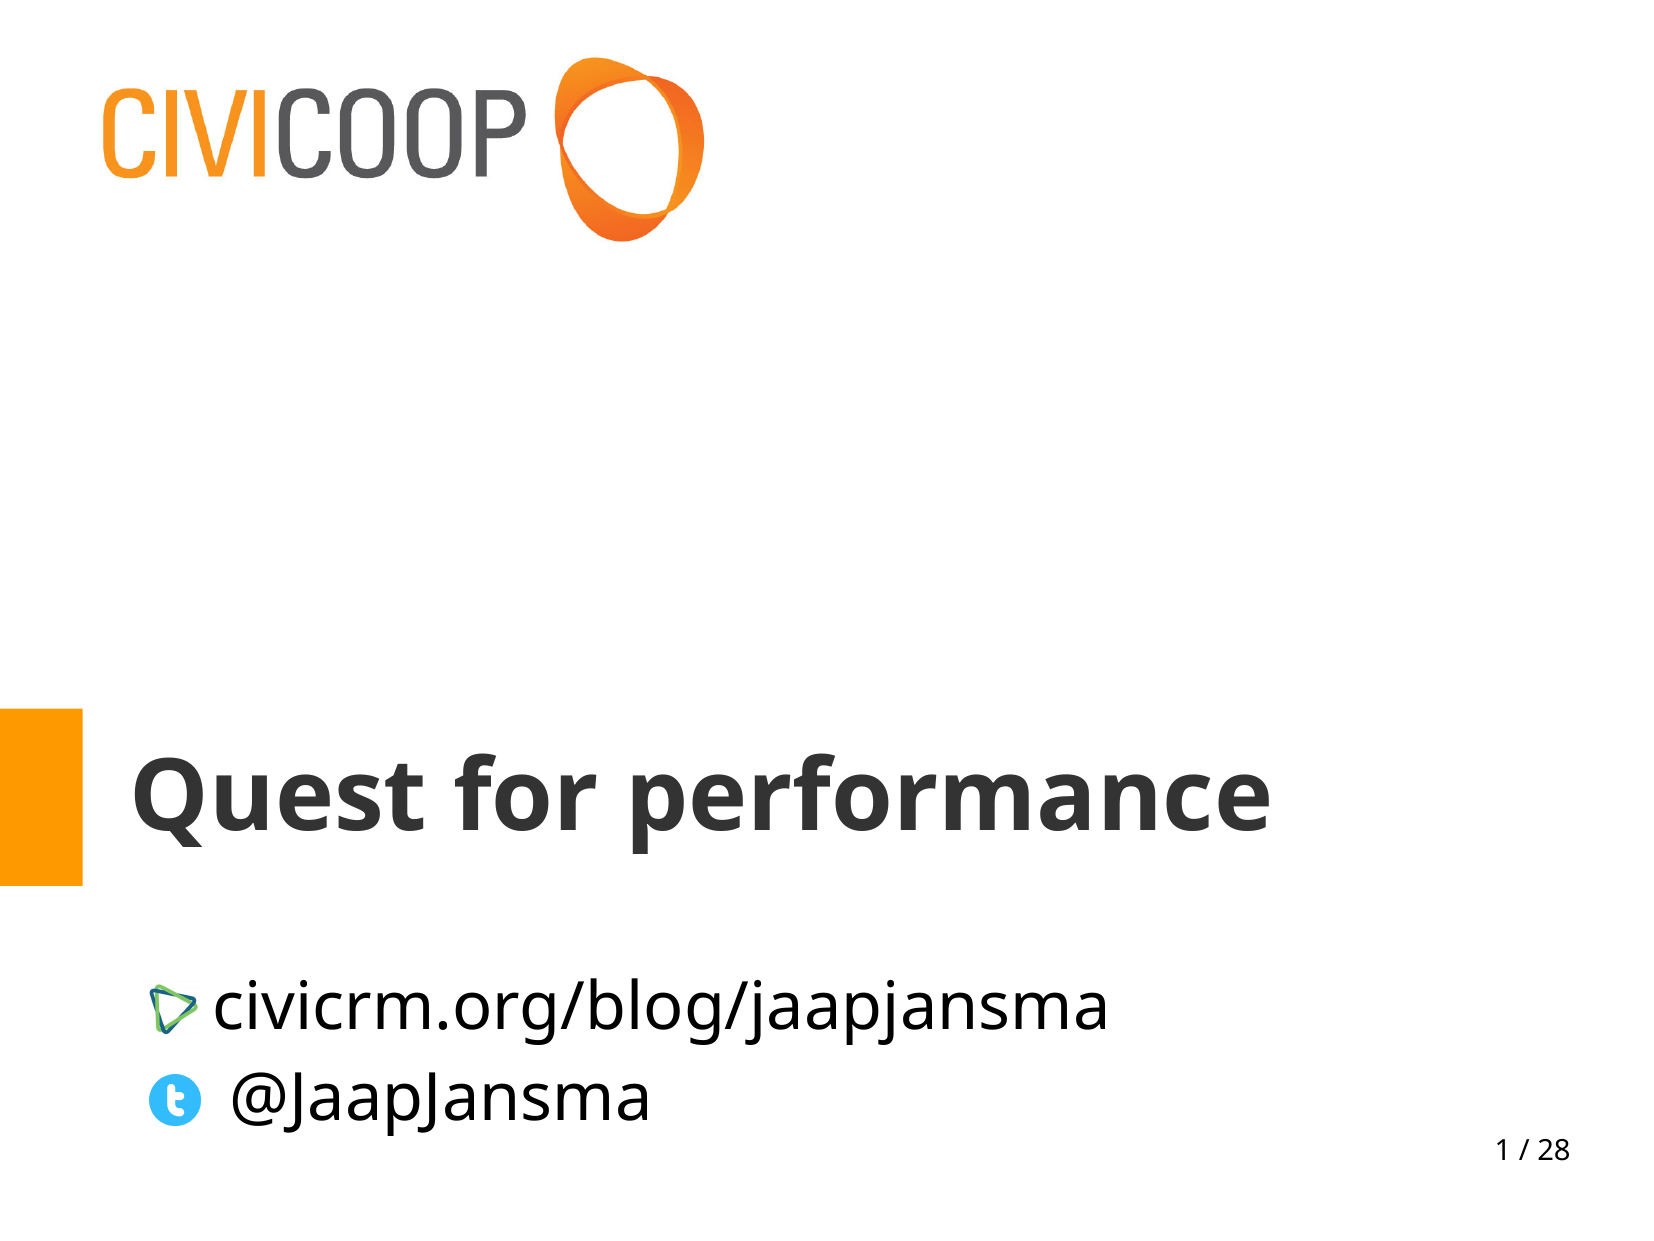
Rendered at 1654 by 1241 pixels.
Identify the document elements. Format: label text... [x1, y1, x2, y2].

subtitle civicrm.org/blog/jaapjansma @JaapJansma [212, 958, 1536, 1140]
title Quest for performance [129, 673, 1536, 910]
picture [149, 1074, 201, 1126]
picture [82, 25, 716, 260]
picture [144, 980, 201, 1037]
